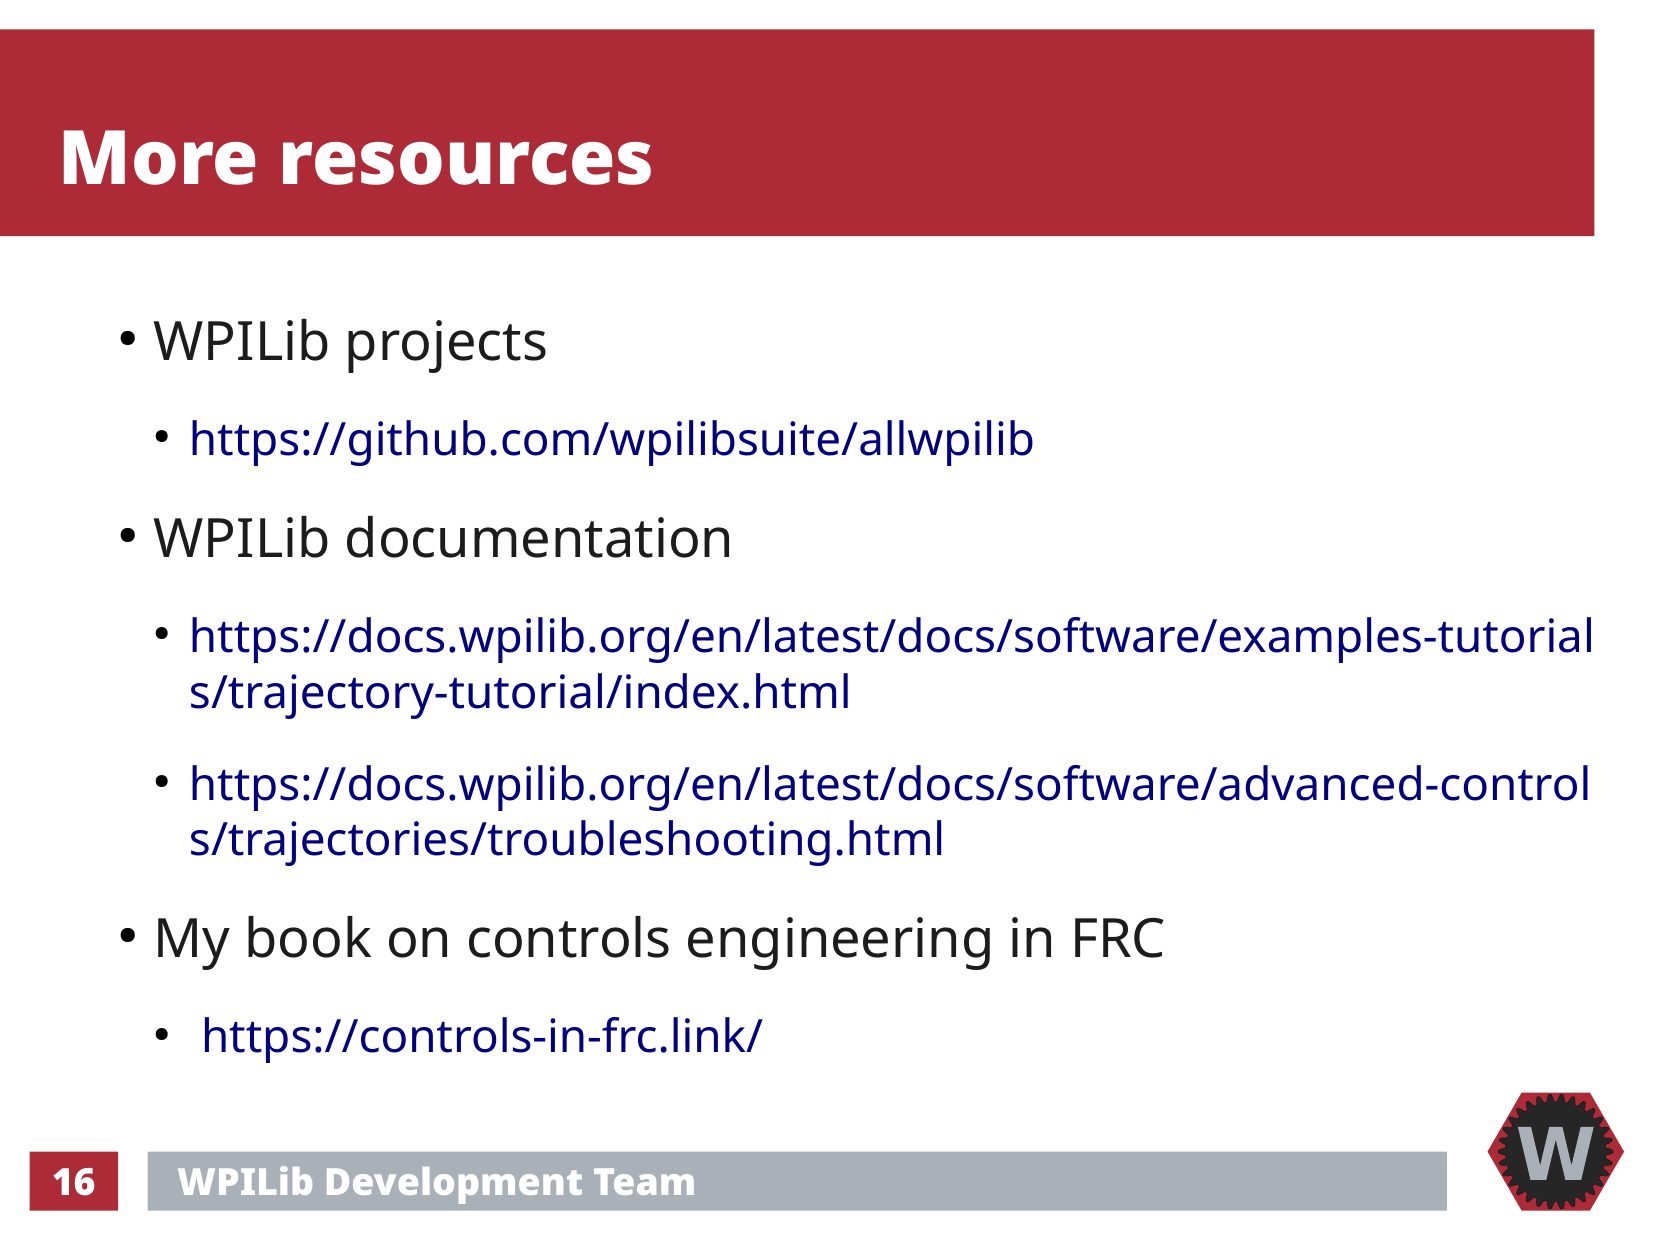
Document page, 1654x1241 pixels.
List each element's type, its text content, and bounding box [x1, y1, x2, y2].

list WPILib projects https://github.com/wpilibsuite/allwpilib WPILib documentation https://docs.wpilib.org/en/latest/docs/software/examples-tutorials/trajectory-tutorial/index.html https://docs.wpilib.org/en/latest/docs/software/advanced-controls/trajectories/troubleshooting.html My book on controls engineering in FRC https://controls-in-frc.link/ [118, 295, 1613, 1123]
title More resources [59, 59, 1595, 207]
